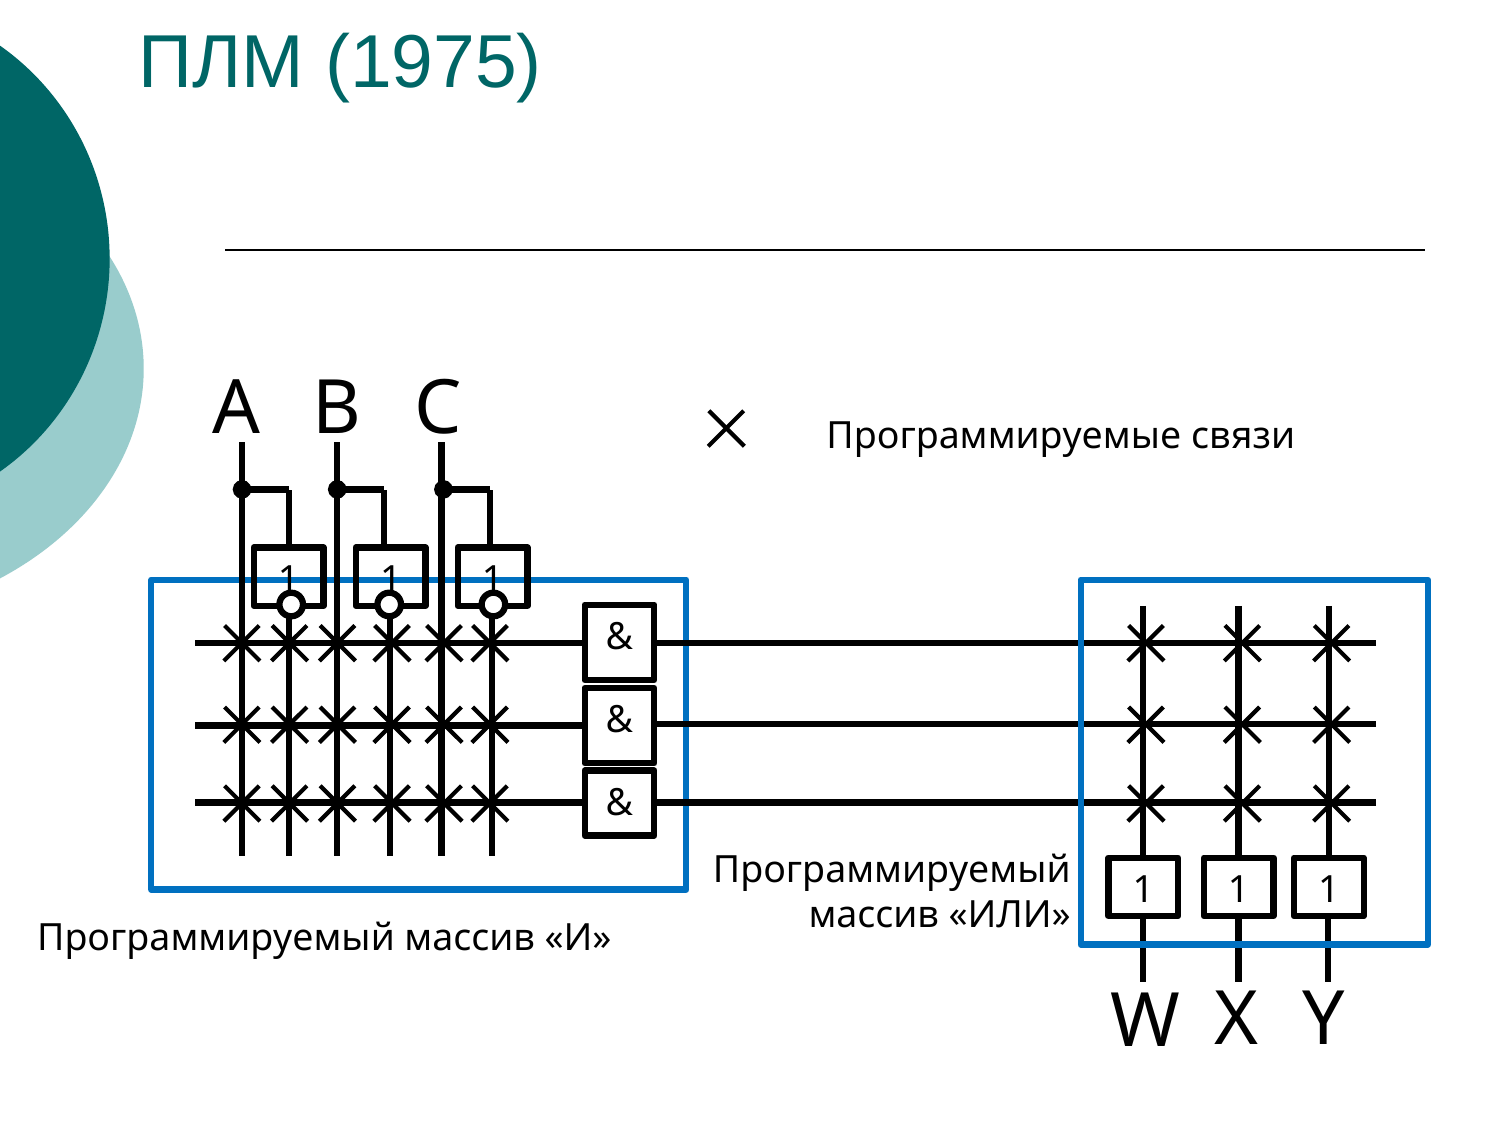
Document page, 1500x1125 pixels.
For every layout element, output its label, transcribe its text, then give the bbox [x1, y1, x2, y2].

text_box C [399, 351, 495, 456]
text_box 1 [1203, 857, 1274, 917]
text_box [481, 592, 506, 617]
text_box & [584, 604, 655, 681]
text_box Программируемый массив «И» [22, 905, 690, 966]
text_box 1 [355, 547, 426, 606]
text_box 1 [1108, 857, 1179, 917]
text_box X [1199, 962, 1287, 1068]
text_box & [584, 770, 655, 836]
text_box B [297, 351, 393, 456]
text_box & [584, 687, 655, 764]
text_box 1 [1293, 857, 1364, 917]
text_box 1 [253, 547, 324, 606]
text_box Программируемые связи [811, 403, 1407, 464]
title ПЛМ (1975) [123, 5, 1407, 111]
text_box W [1095, 964, 1191, 1070]
text_box 1 [457, 547, 528, 606]
text_box A [197, 351, 293, 456]
text_box Y [1287, 962, 1382, 1068]
text_box Программируемый массив «ИЛИ» [682, 837, 1086, 943]
text_box [377, 592, 402, 617]
text_box [279, 592, 304, 617]
